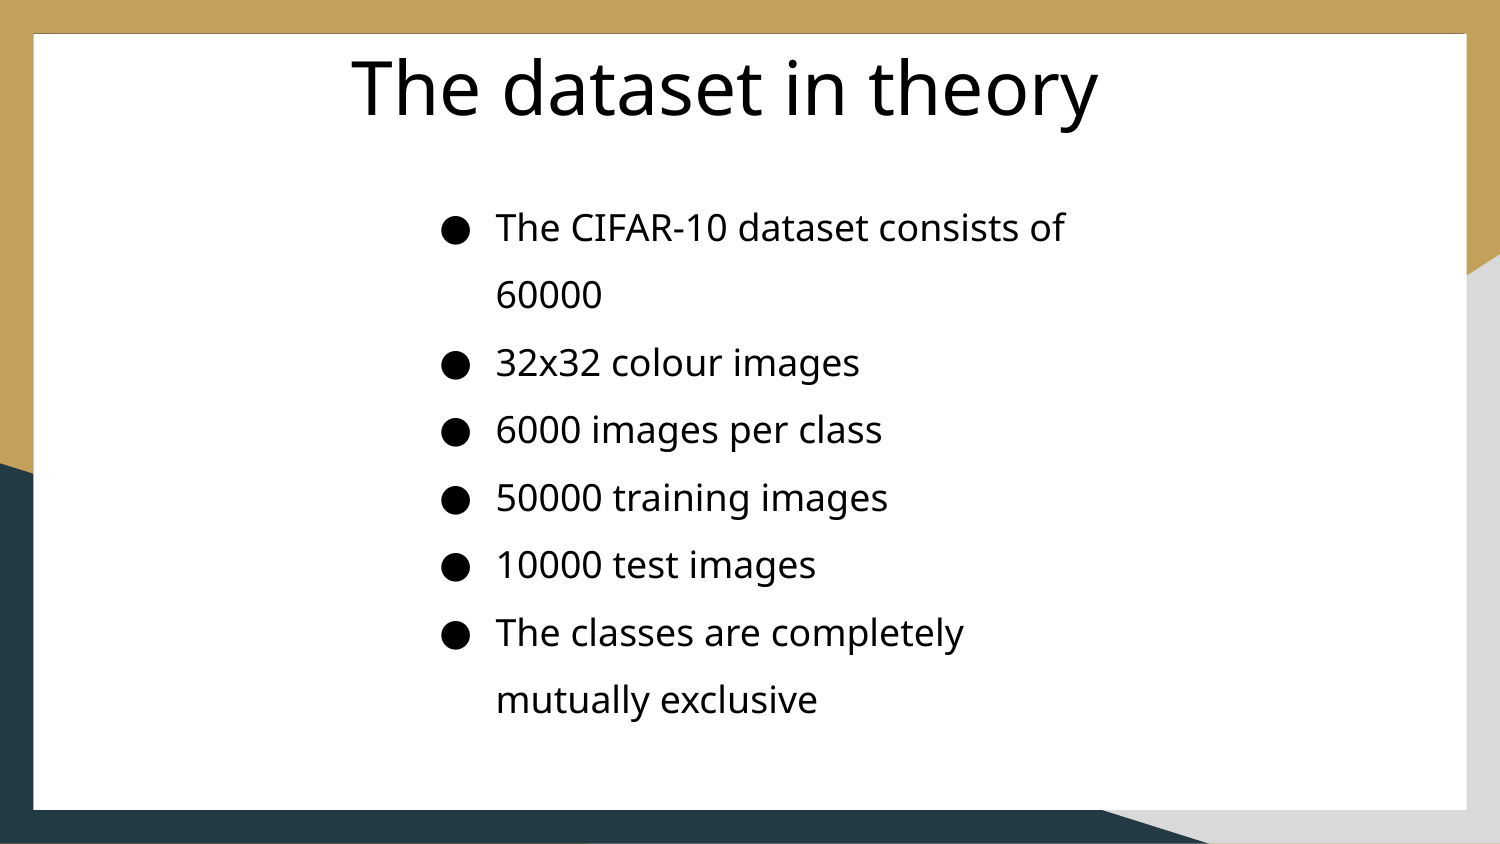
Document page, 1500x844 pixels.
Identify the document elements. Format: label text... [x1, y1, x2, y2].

title The dataset in theory [305, 25, 1146, 129]
list The CIFAR-10 dataset consists of 60000 32x32 colour images 6000 images per class 50000 training images 10000 test images The classes are completely mutually exclusive [405, 165, 1095, 766]
